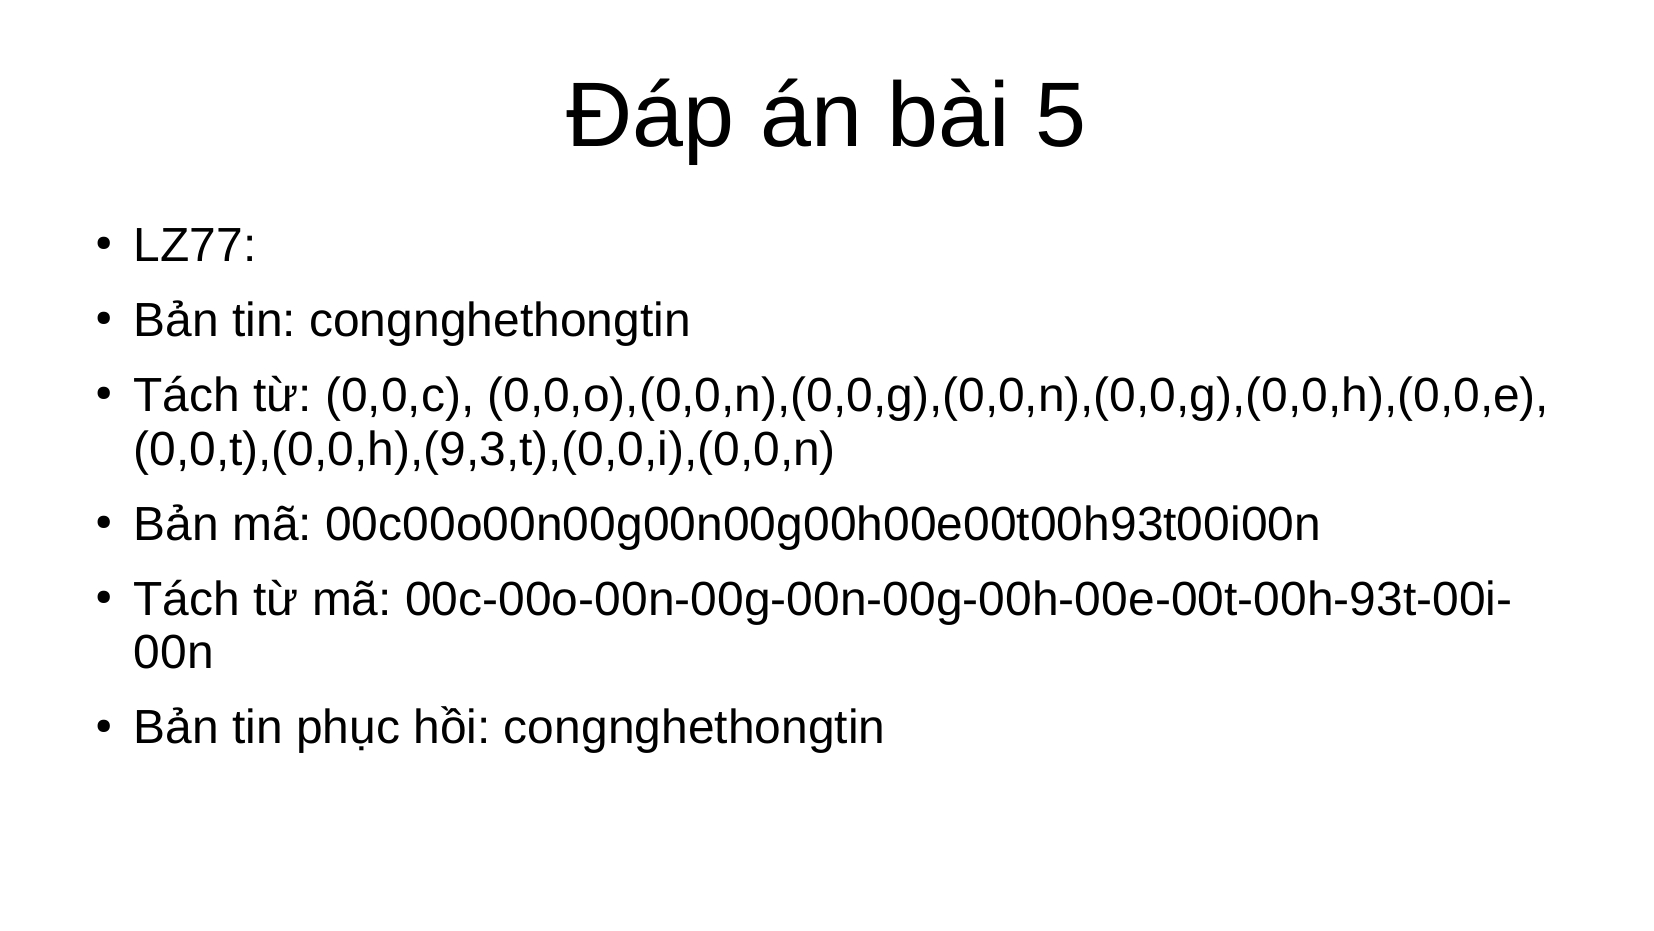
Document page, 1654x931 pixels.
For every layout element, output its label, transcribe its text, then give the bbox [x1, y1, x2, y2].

list LZ77: Bản tin: congnghethongtin Tách từ: (0,0,c), (0,0,o),(0,0,n),(0,0,g),(0,0,n),(0,0,g),(0,0,h),(0,0,e),(0,0,t),(0,0,h),(9,3,t),(0,0,i),(0,0,n) Bản mã: 00c00o00n00g00n00g00h00e00t00h93t00i00n Tách từ mã: 00c-00o-00n-00g-00n-00g-00h-00e-00t-00h-93t-00i-00n Bản tin phục hồi: congnghethongtin [82, 217, 1571, 758]
title Đáp án bài 5 [82, 37, 1571, 193]
